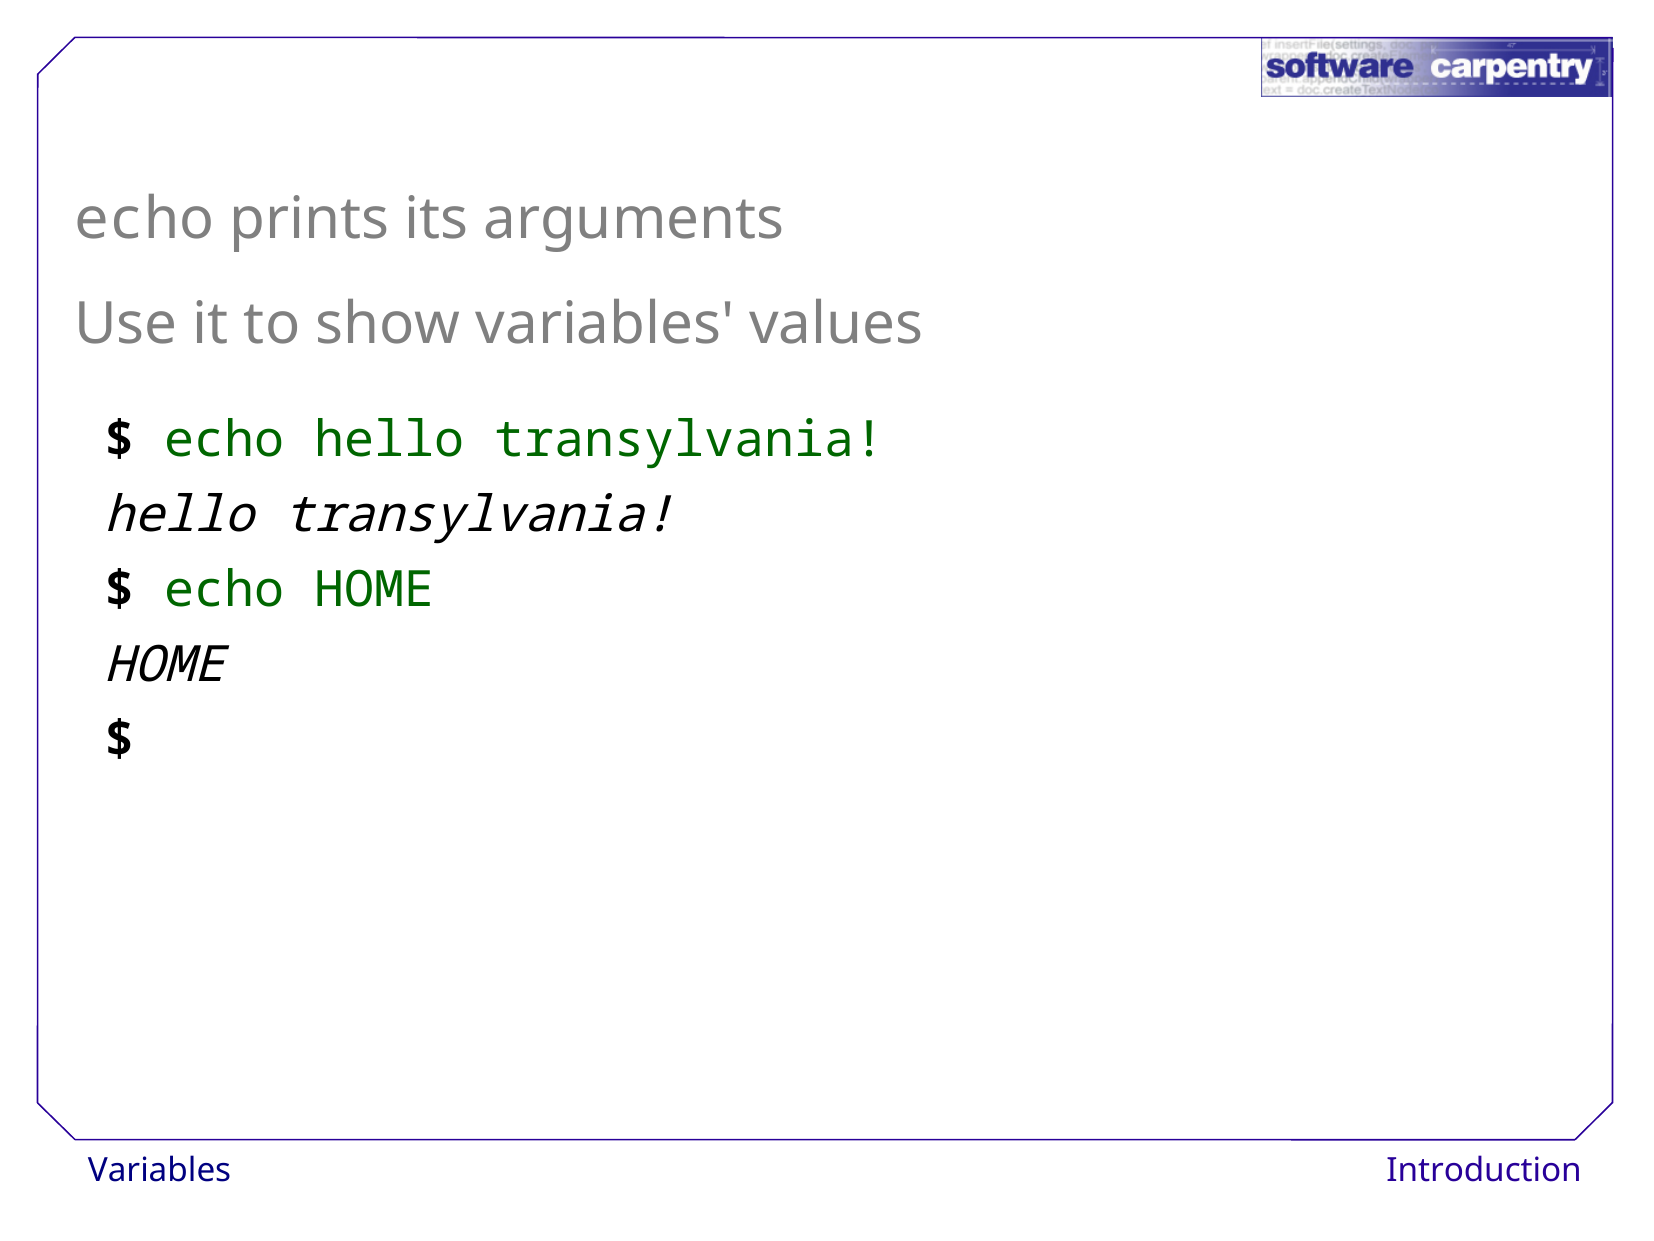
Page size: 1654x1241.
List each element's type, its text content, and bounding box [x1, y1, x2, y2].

picture [1261, 39, 1613, 97]
text_box echo prints its arguments Use it to show variables' values [59, 137, 1089, 364]
text_box $ echo hello transylvania! hello transylvania! $ echo HOME HOME $ [89, 383, 1512, 1084]
